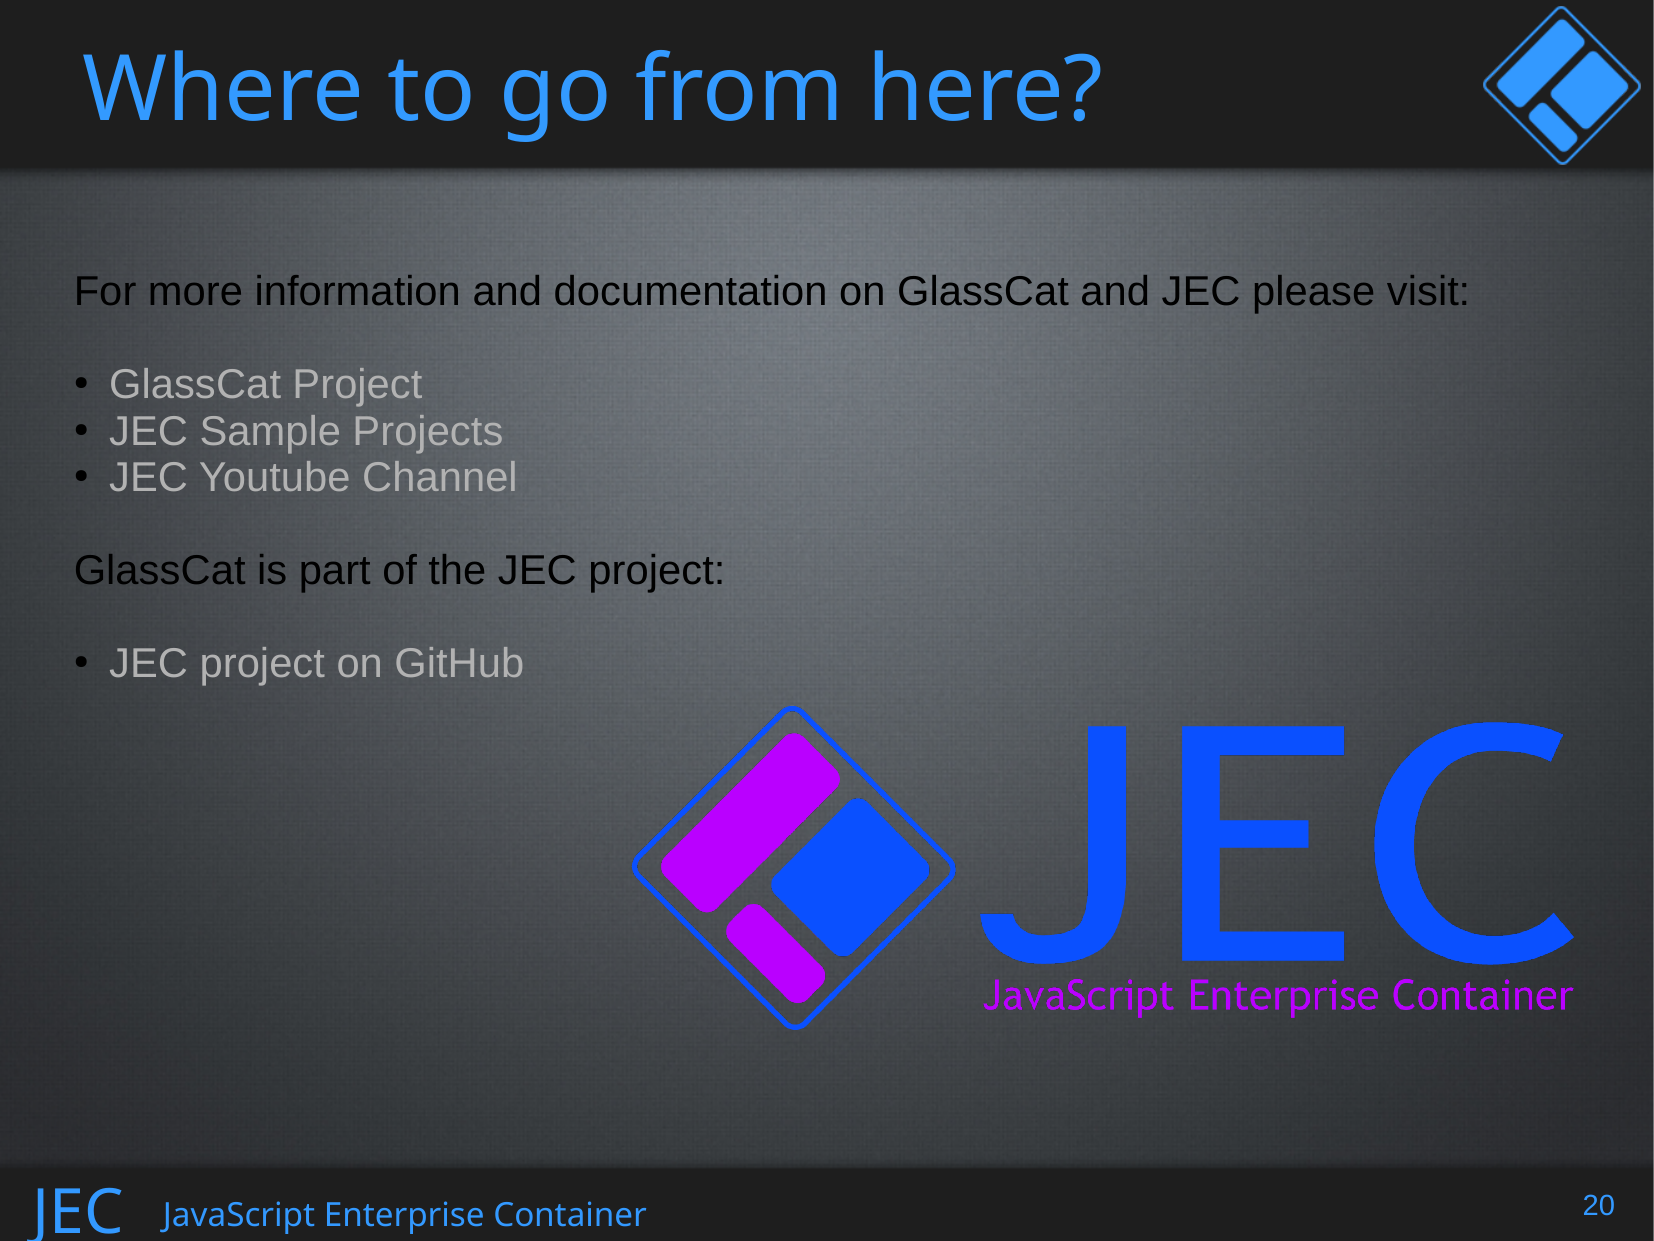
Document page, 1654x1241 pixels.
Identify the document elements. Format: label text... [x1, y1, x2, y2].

text_box JavaScript Enterprise Container [148, 1183, 651, 1241]
text_box For more information and documentation on GlassCat and JEC please visit: GlassCat Project JEC Sample Projects JEC Youtube Channel GlassCat is part of the JEC project: JEC project on GitHub [59, 260, 1595, 1075]
text_box JEC [17, 1159, 149, 1241]
picture [0, 0, 1654, 1241]
text_box 20 [744, 1181, 1630, 1229]
title Where to go from here? [82, 23, 1441, 147]
